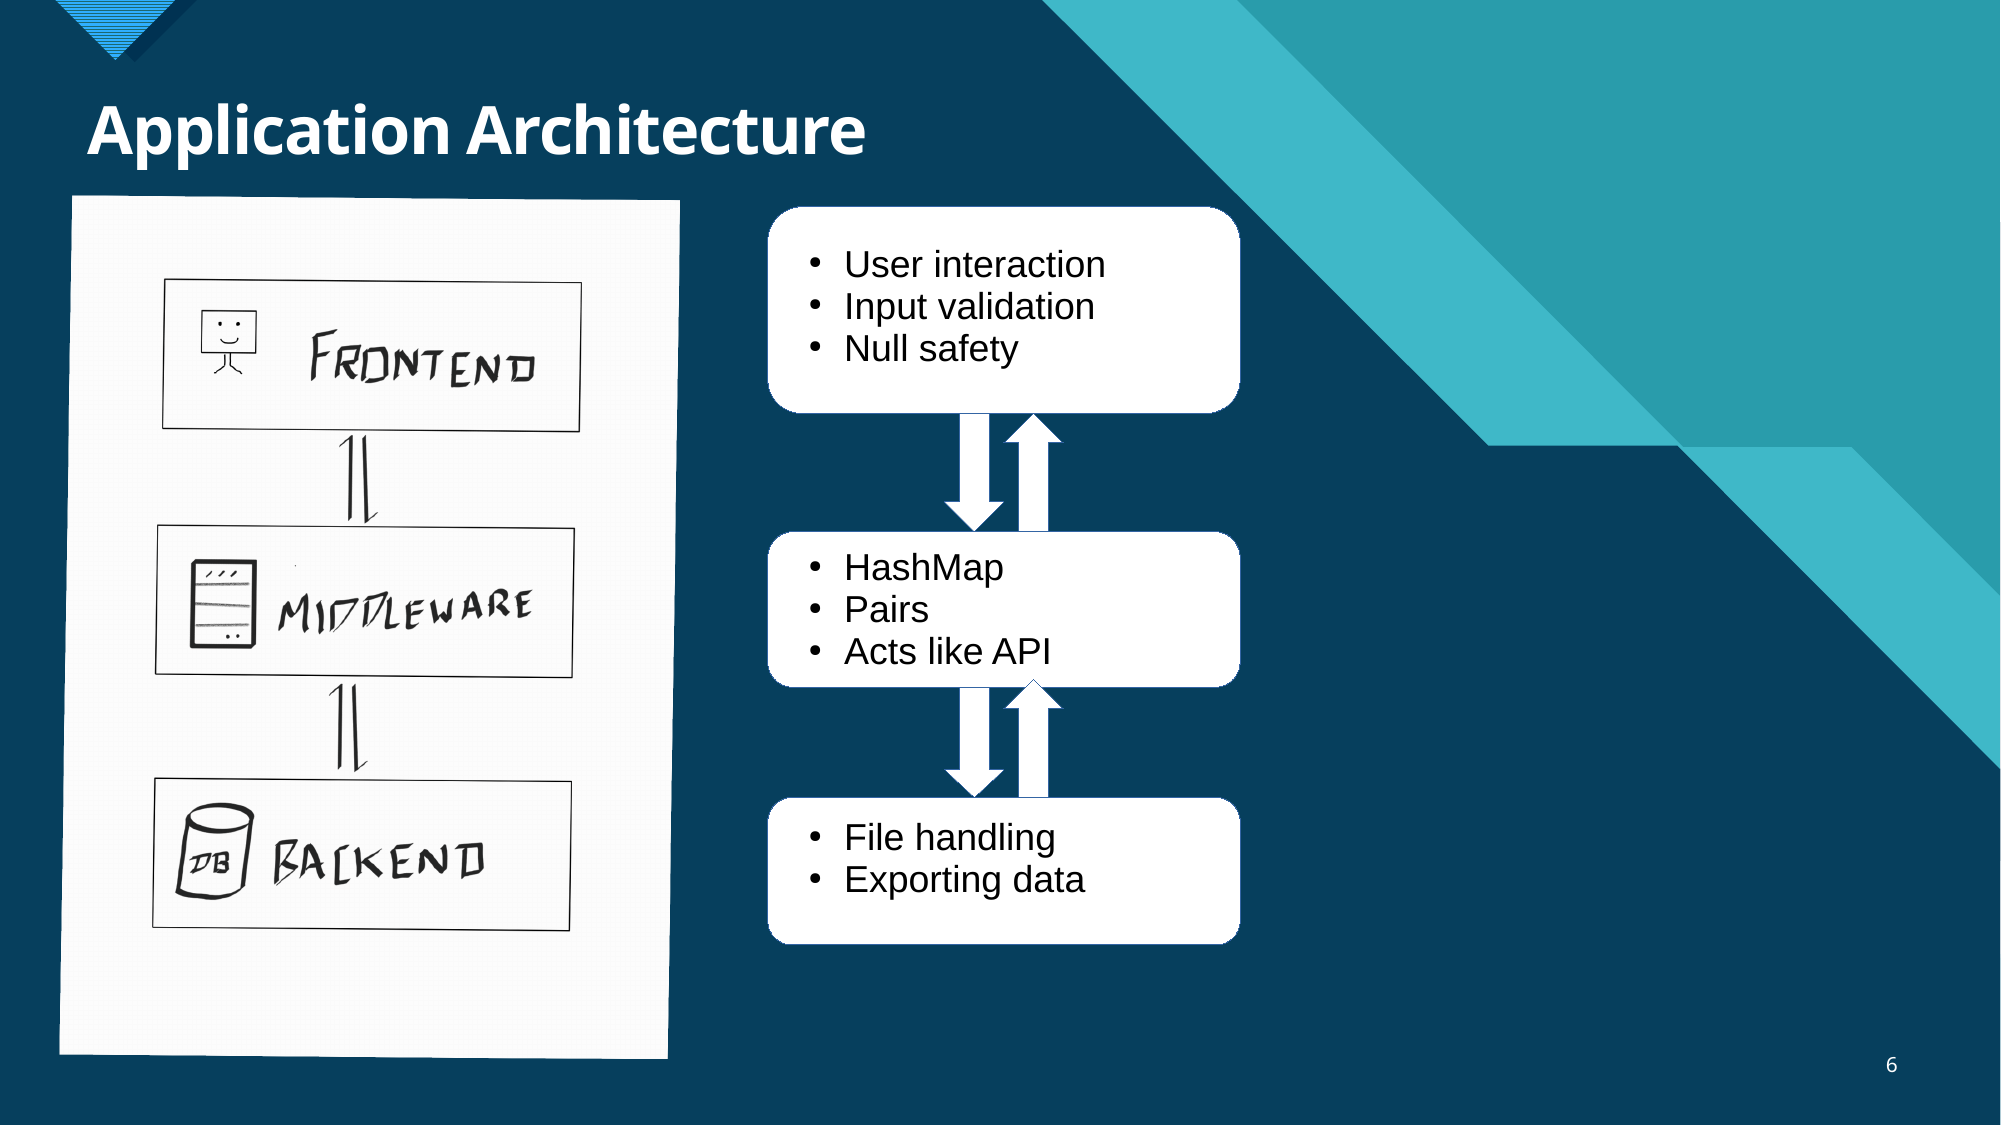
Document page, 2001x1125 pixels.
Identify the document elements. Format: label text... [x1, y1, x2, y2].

text_box File handling Exporting data [808, 774, 1211, 901]
text_box HashMap Pairs Acts like API [808, 546, 1211, 673]
title Application Architecture [72, 89, 1913, 177]
picture [60, 196, 679, 1058]
text_box [767, 797, 1241, 945]
text_box User interaction Input validation Null safety [808, 243, 1211, 370]
text_box [767, 206, 1241, 798]
